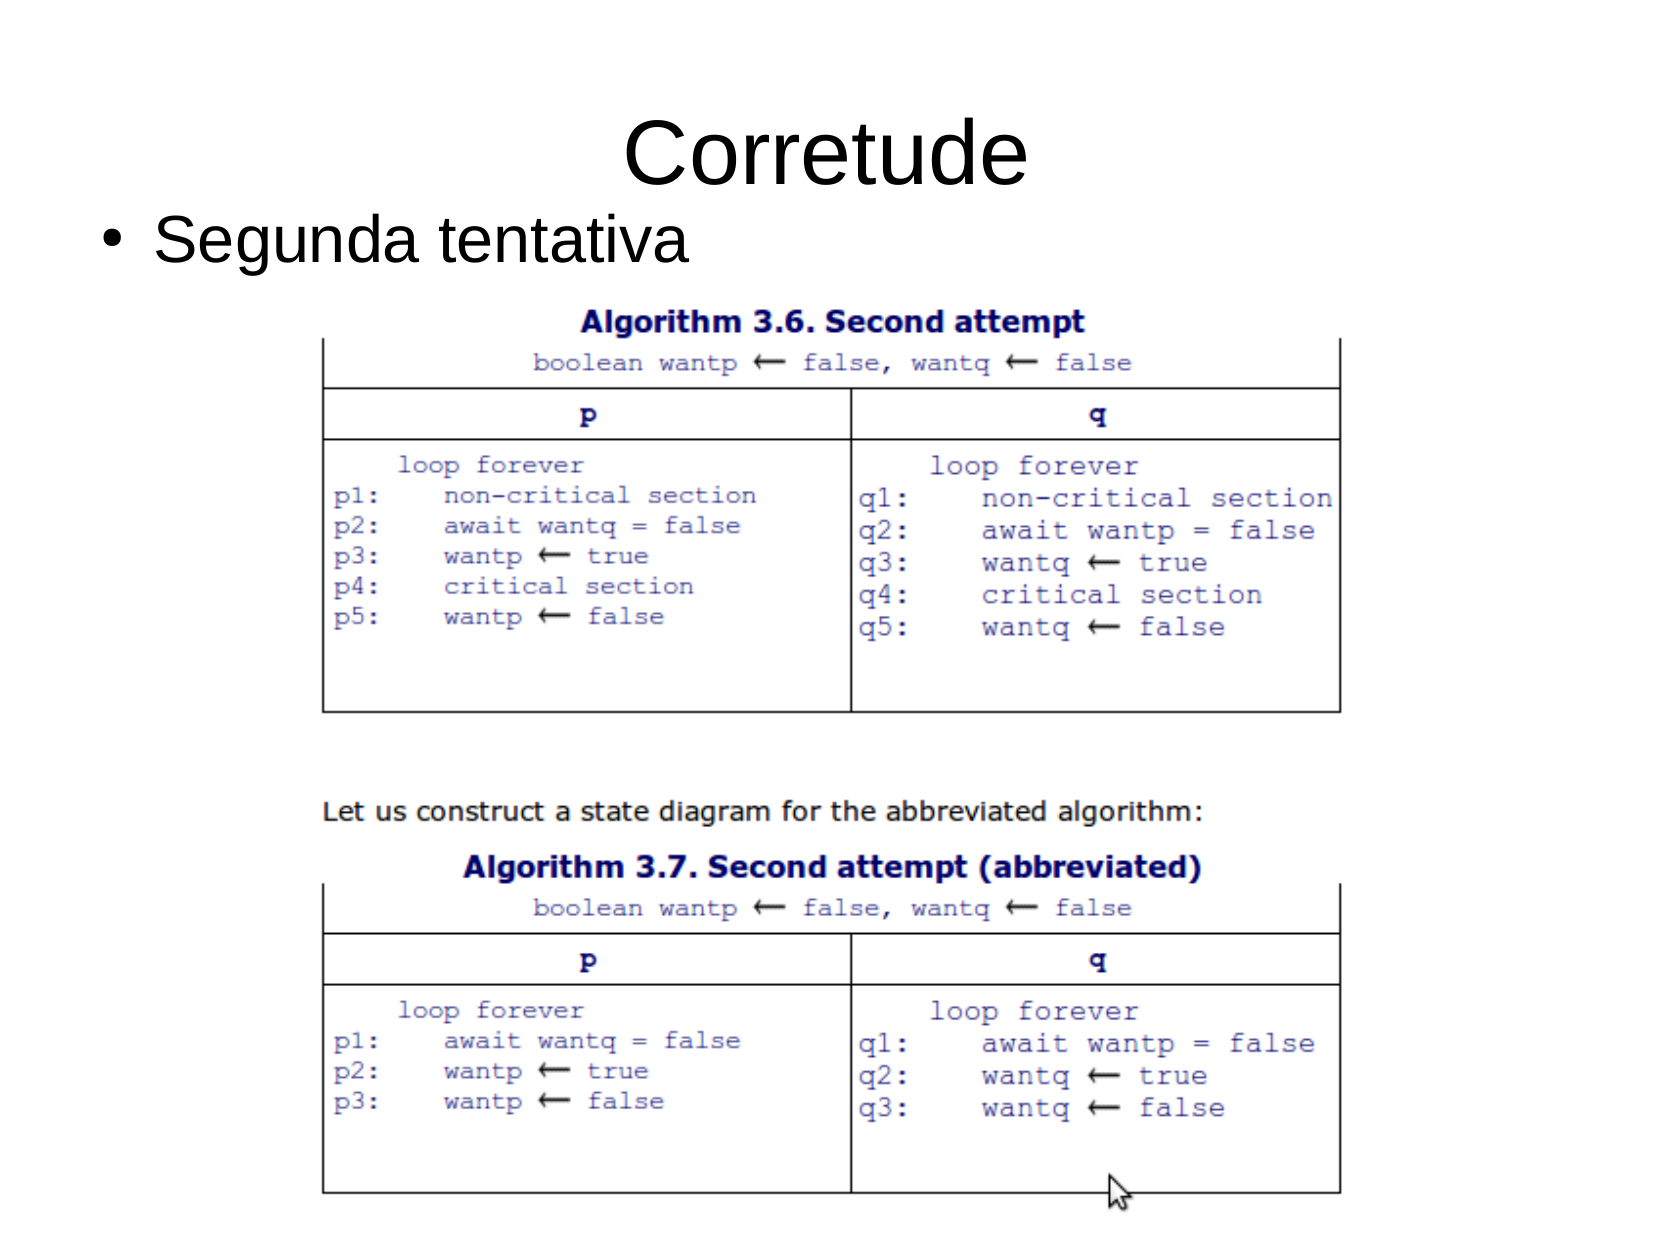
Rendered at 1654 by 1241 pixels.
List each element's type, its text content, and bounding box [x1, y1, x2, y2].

picture [305, 295, 1371, 1217]
title Corretude [82, 49, 1571, 257]
list Segunda tentativa [82, 201, 1538, 921]
